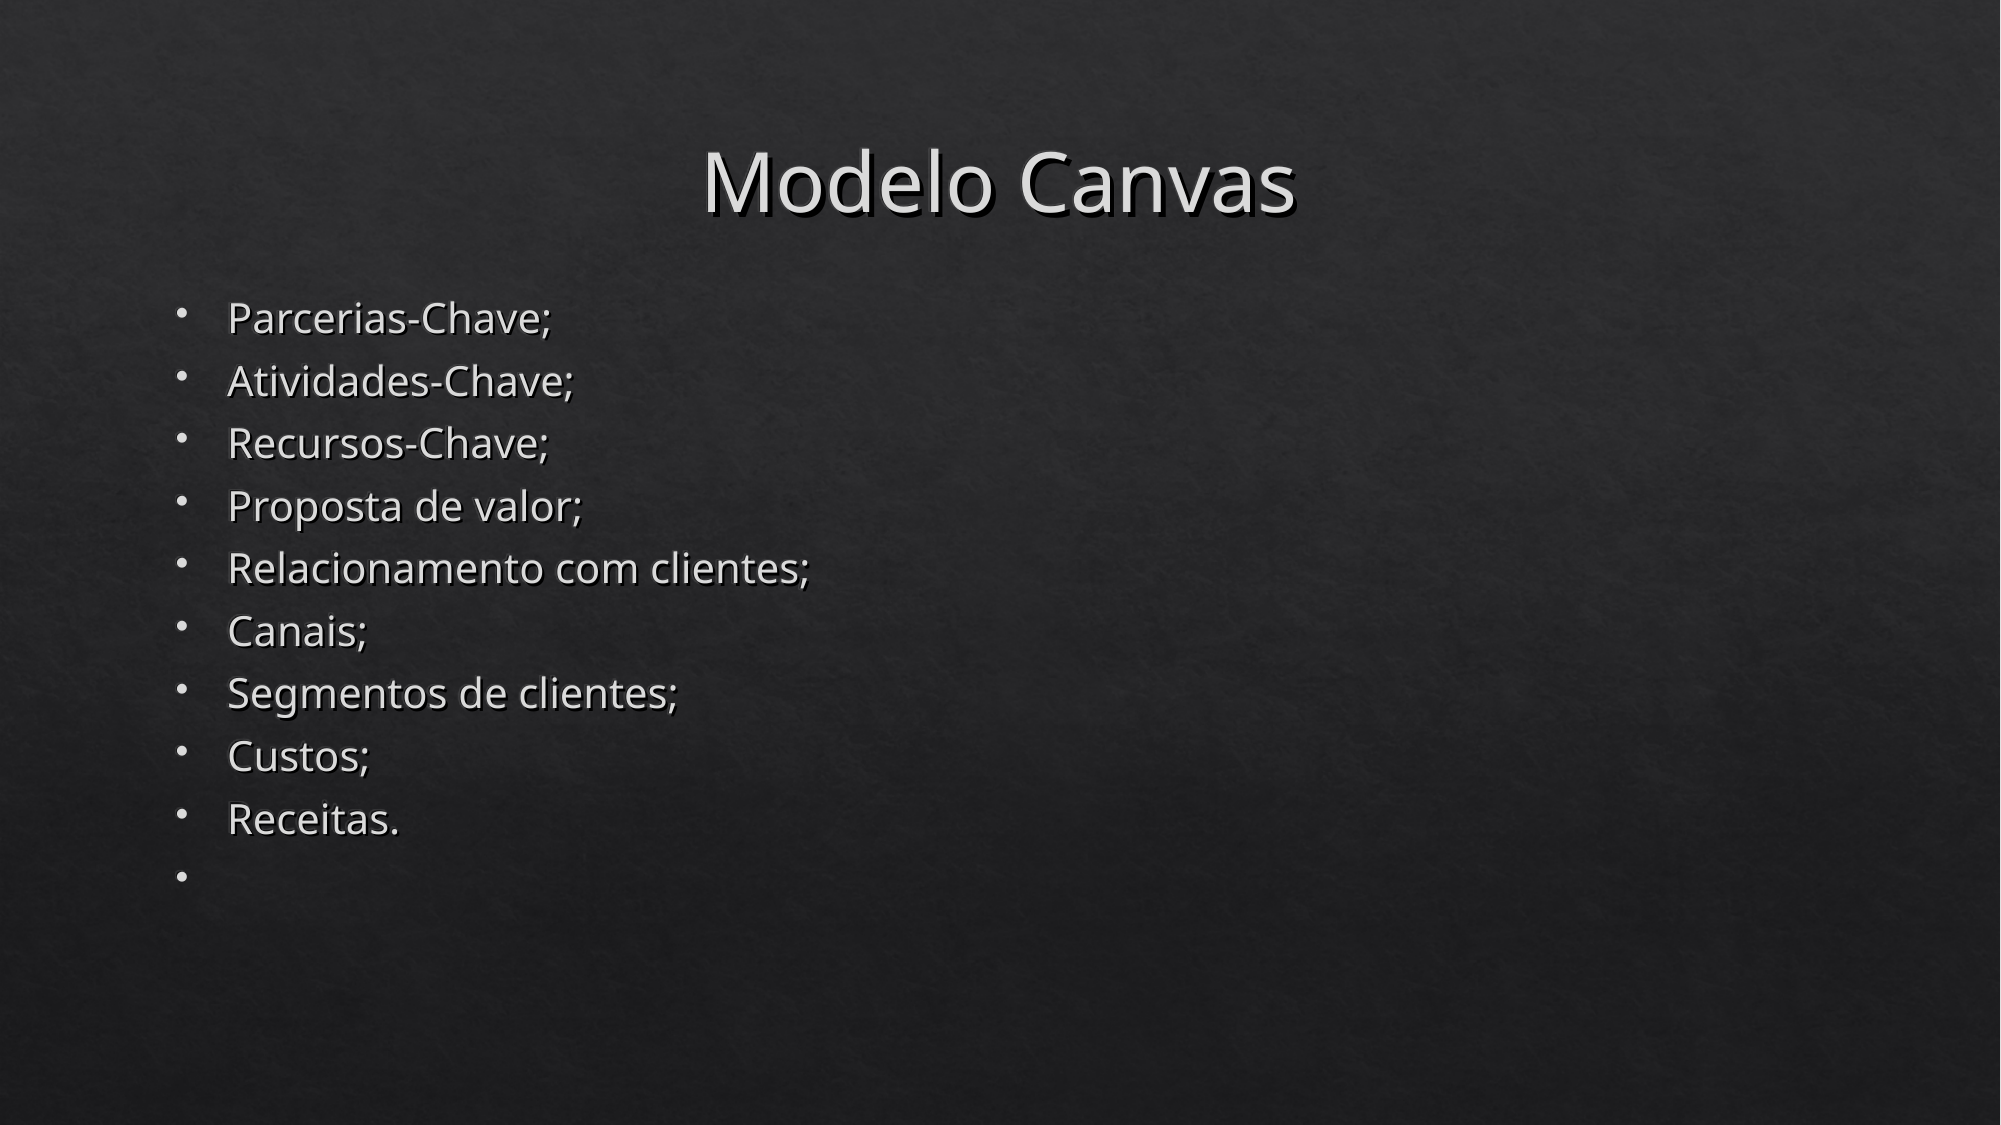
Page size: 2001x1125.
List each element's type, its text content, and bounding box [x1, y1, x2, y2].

title Modelo Canvas [149, 99, 1849, 260]
list Parcerias-Chave; Atividades-Chave; Recursos-Chave; Proposta de valor; Relacionamento com clientes; Canais; Segmentos de clientes; Custos; Receitas. [149, 284, 1849, 950]
